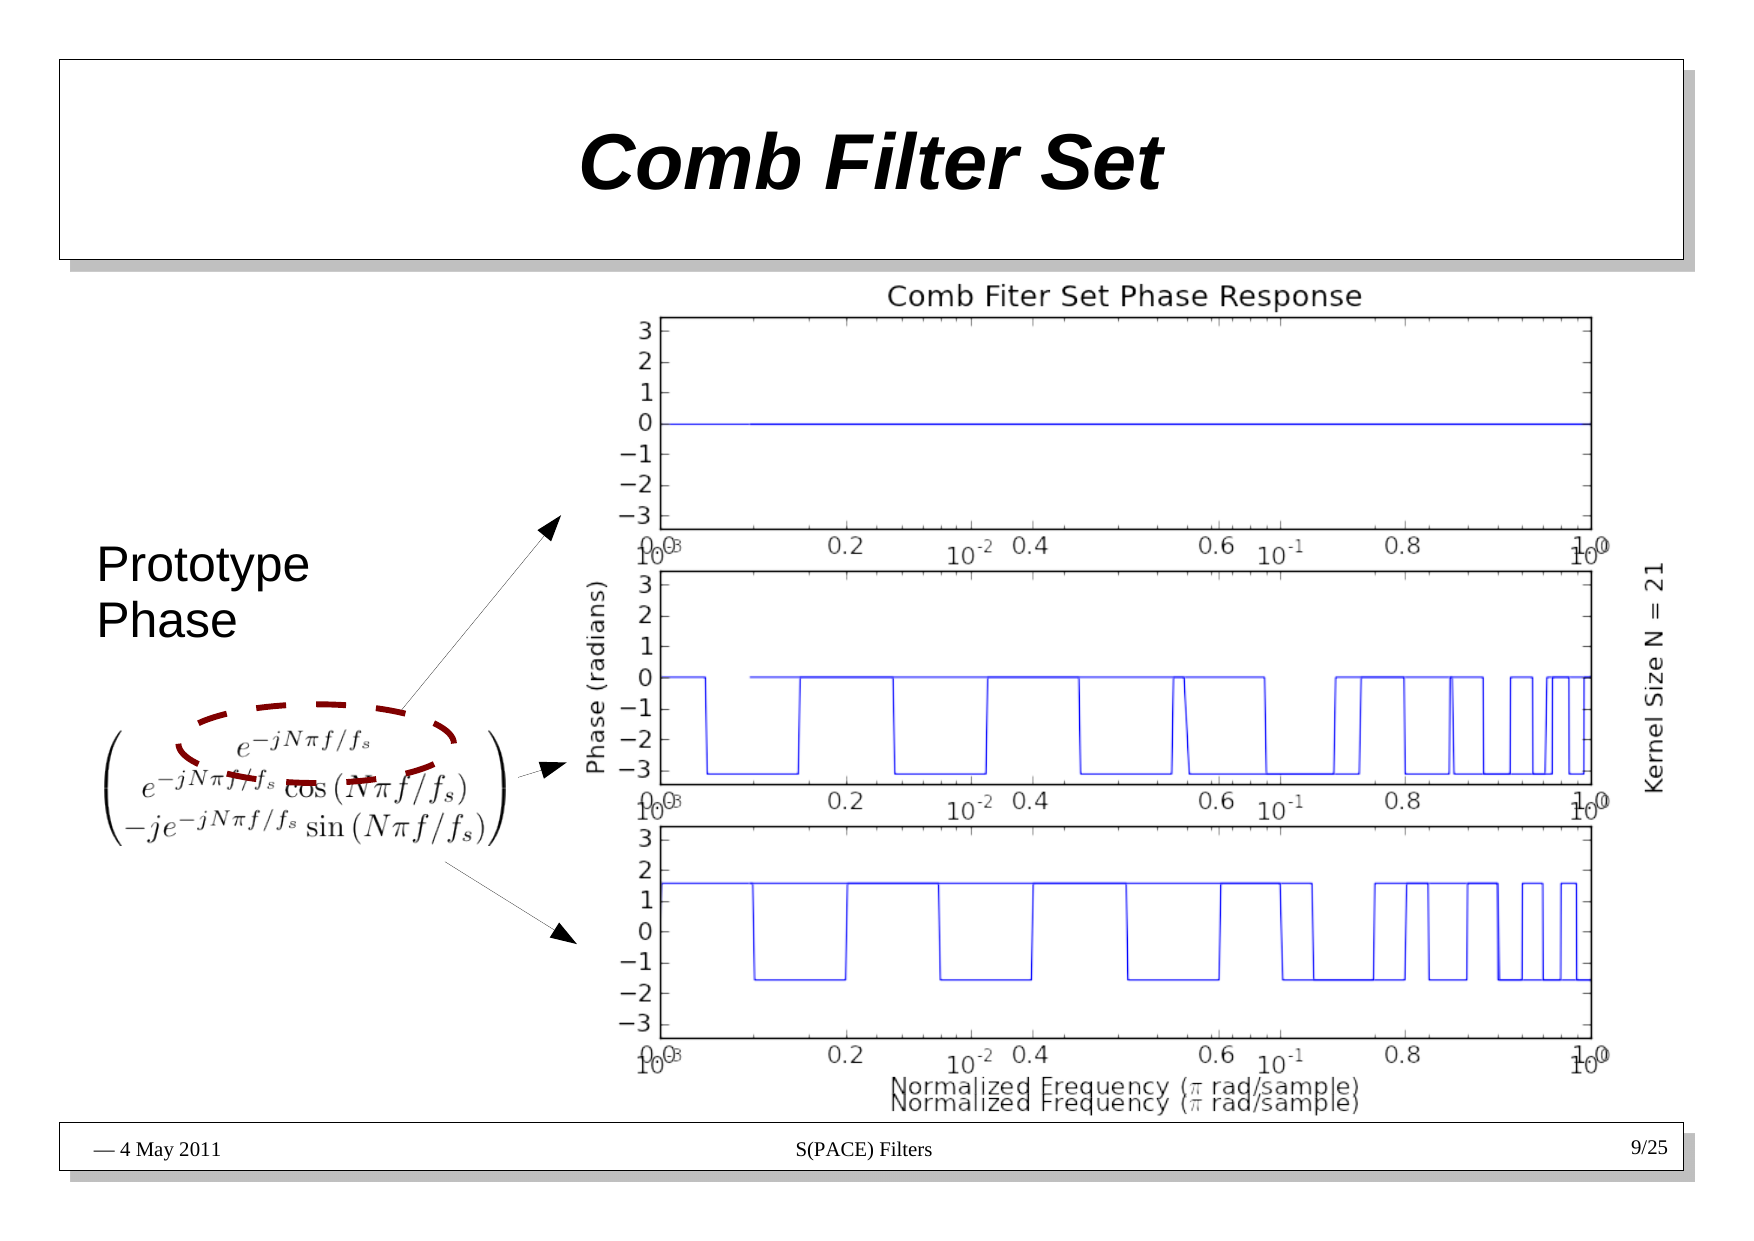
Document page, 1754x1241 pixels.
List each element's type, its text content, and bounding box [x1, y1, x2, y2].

text_box Prototype Phase [96, 536, 393, 648]
picture [104, 727, 506, 846]
title Comb Filter Set [59, 59, 1684, 266]
picture [510, 227, 1711, 1128]
